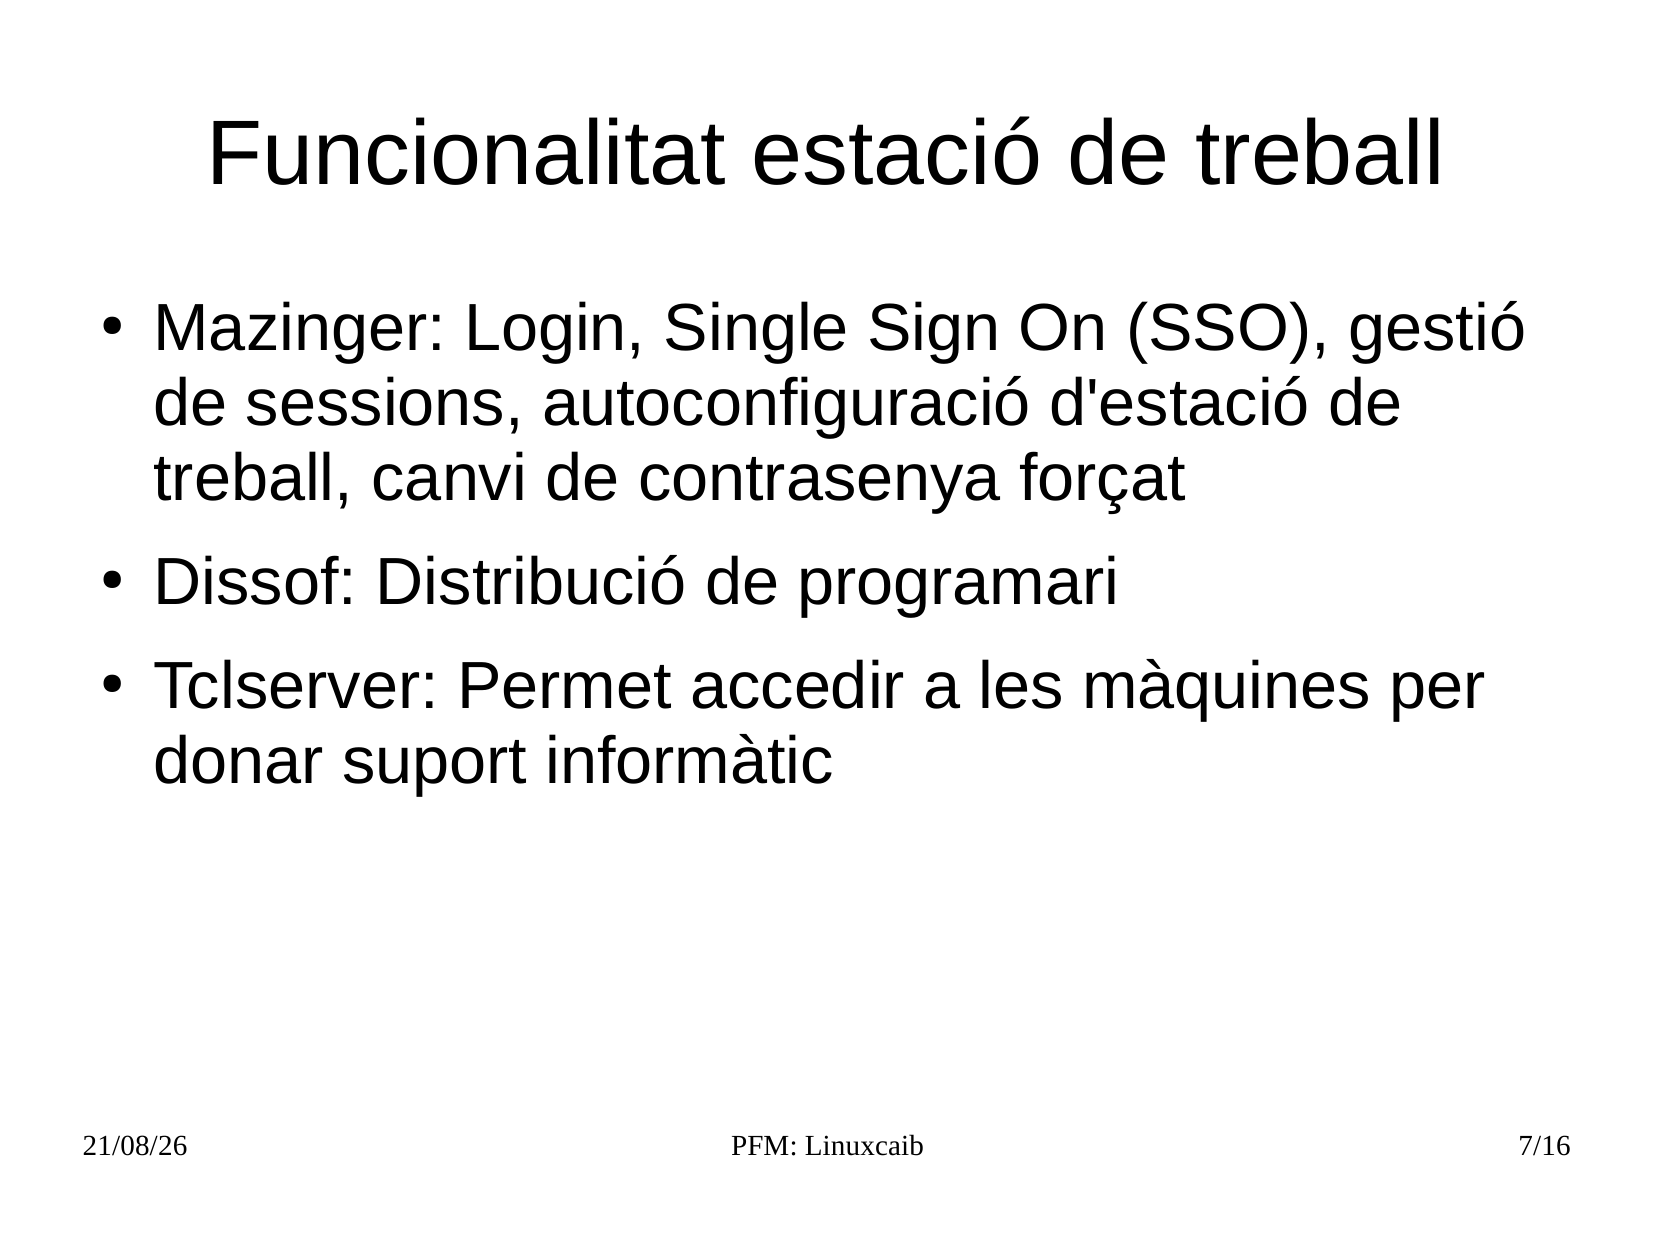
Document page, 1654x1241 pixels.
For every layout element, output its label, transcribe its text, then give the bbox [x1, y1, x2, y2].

title Funcionalitat estació de treball [82, 49, 1571, 257]
list Mazinger: Login, Single Sign On (SSO), gestió de sessions, autoconfiguració d'estació de treball, canvi de contrasenya forçat Dissof: Distribució de programari Tclserver: Permet accedir a les màquines per donar suport informàtic [82, 290, 1571, 1010]
